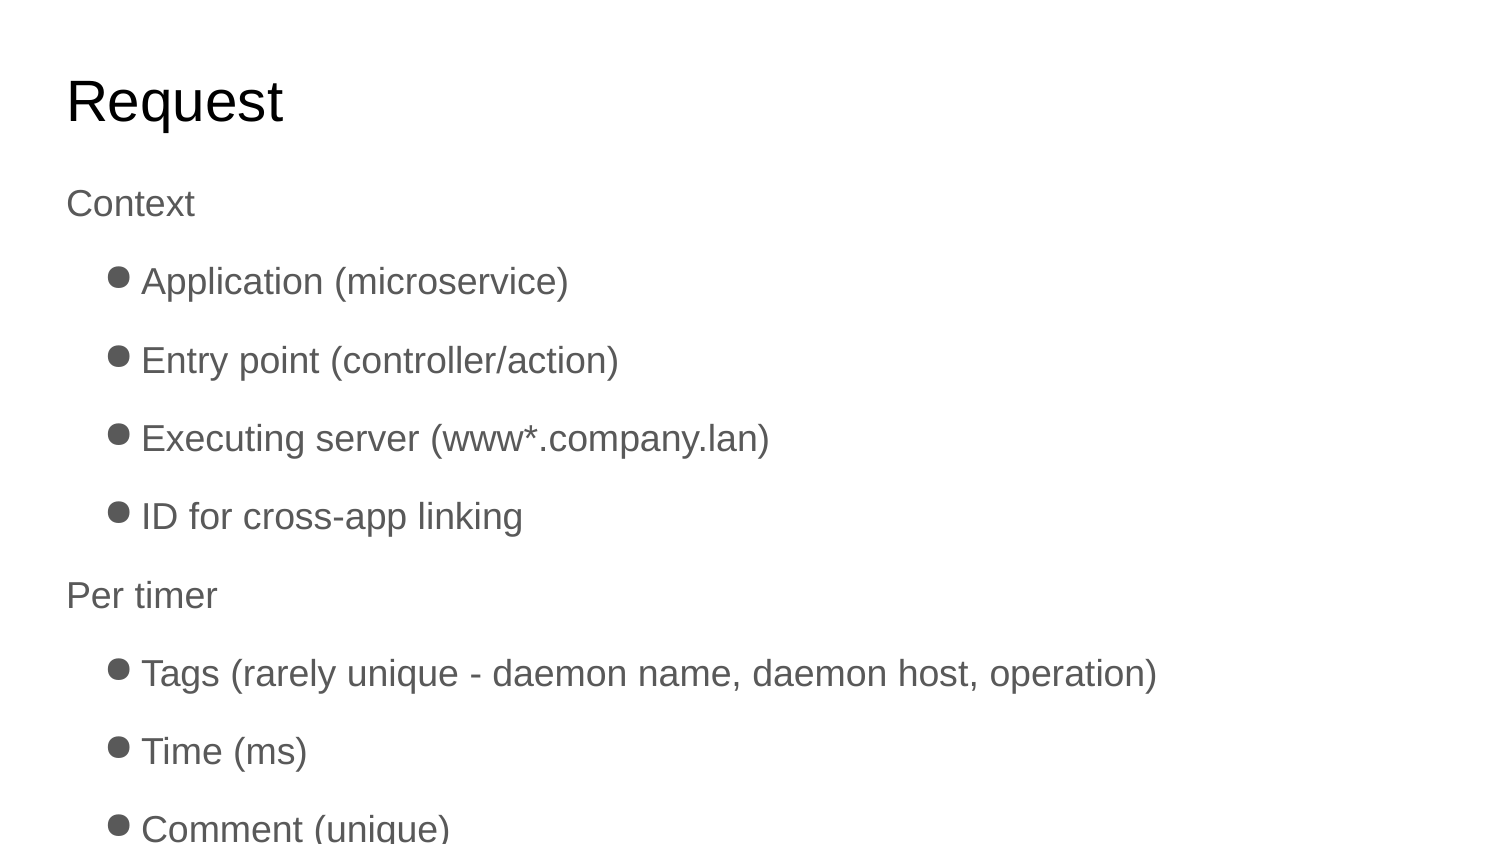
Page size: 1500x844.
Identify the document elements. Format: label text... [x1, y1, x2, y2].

title Request [51, 48, 1449, 142]
list Context Application (microservice) Entry point (controller/action) Executing server (www*.company.lan) ID for cross-app linking Per timer Tags (rarely unique - daemon name, daemon host, operation) Time (ms) Comment (unique) [51, 164, 1449, 772]
